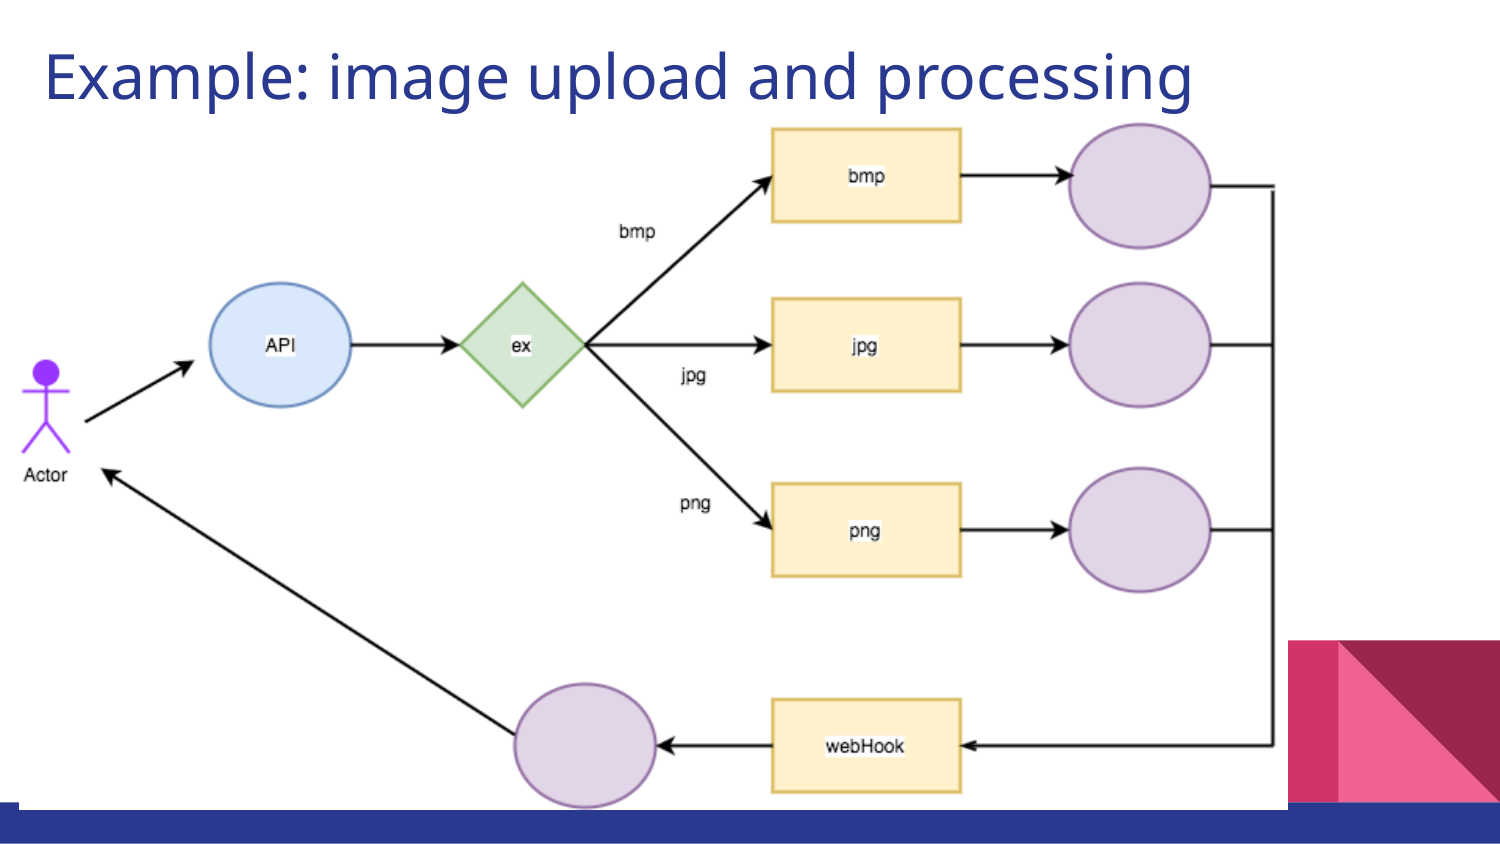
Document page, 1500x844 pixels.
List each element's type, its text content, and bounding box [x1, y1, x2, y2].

title Example: image upload and processing [28, 21, 1427, 122]
picture [19, 121, 1288, 810]
